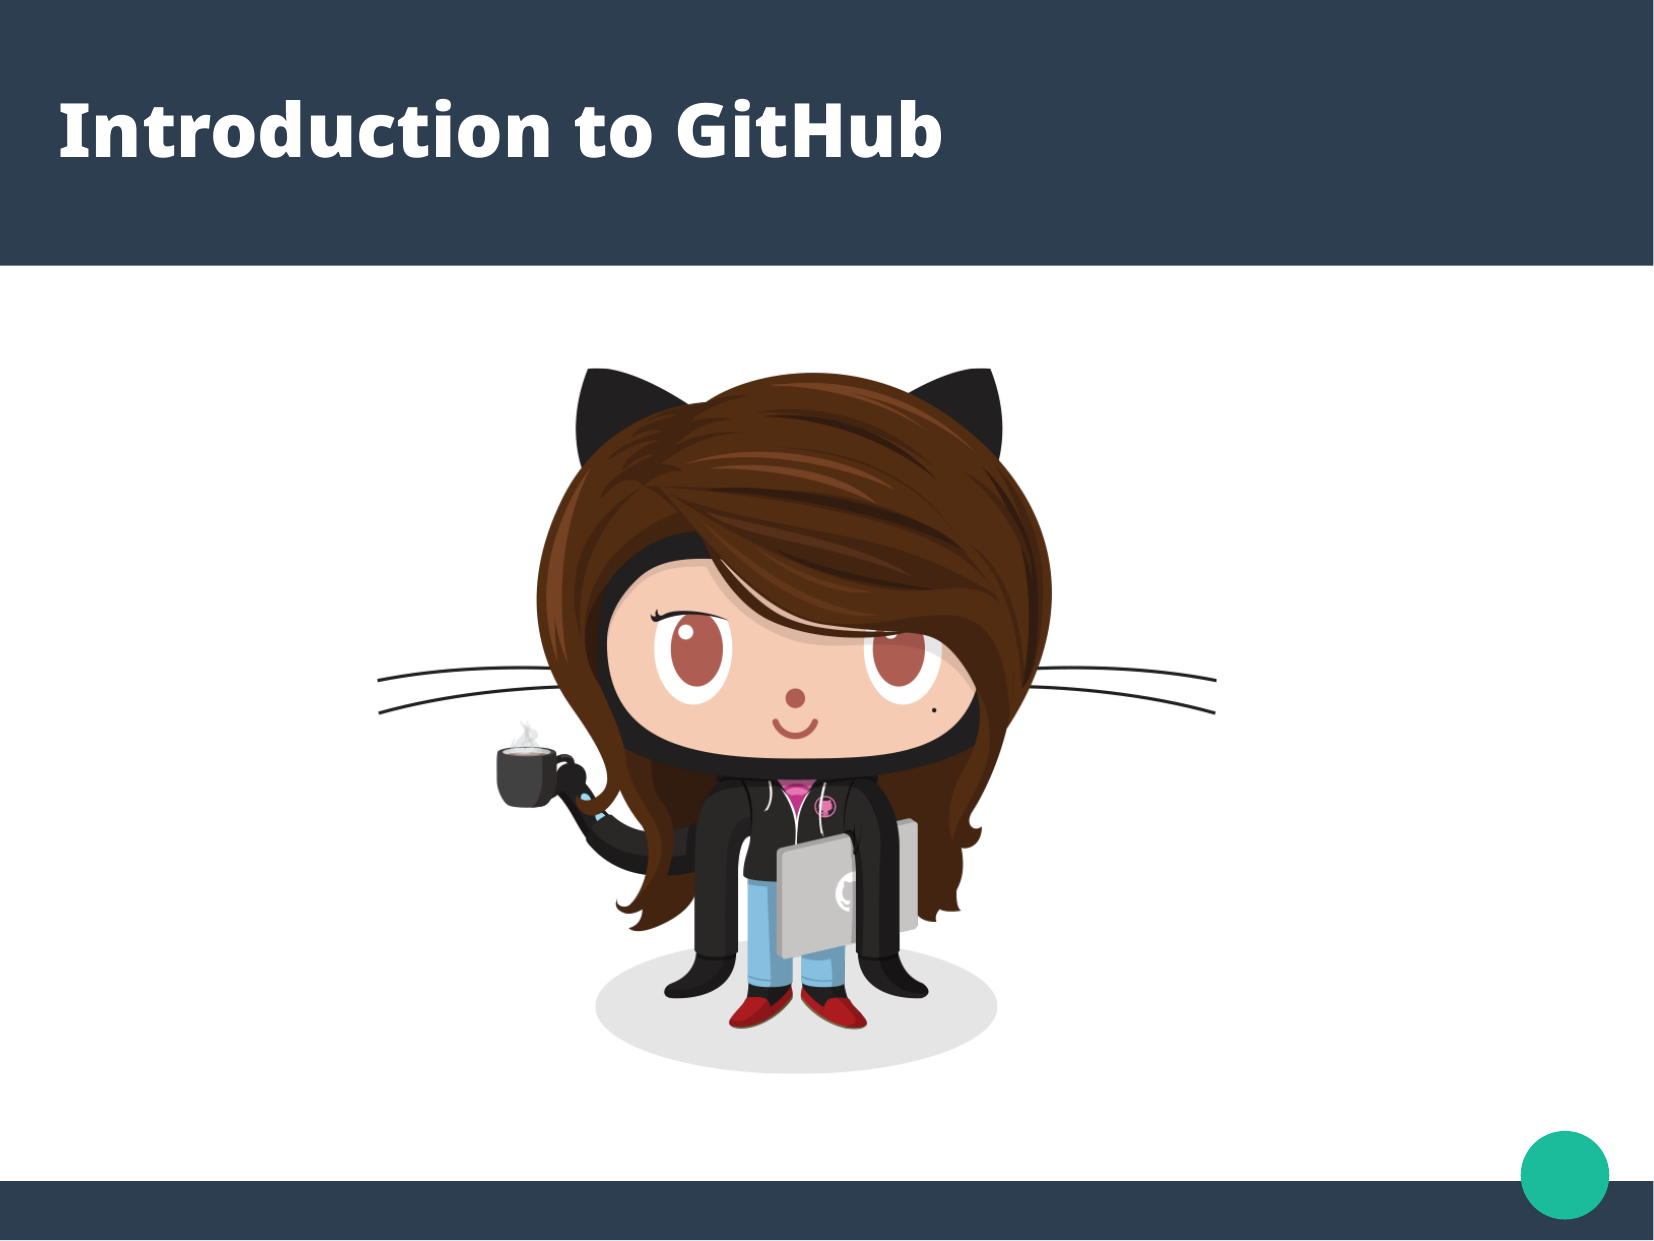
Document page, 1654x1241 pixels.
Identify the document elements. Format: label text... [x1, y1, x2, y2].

picture [342, 266, 1252, 1177]
title Introduction to GitHub [59, 49, 1595, 207]
